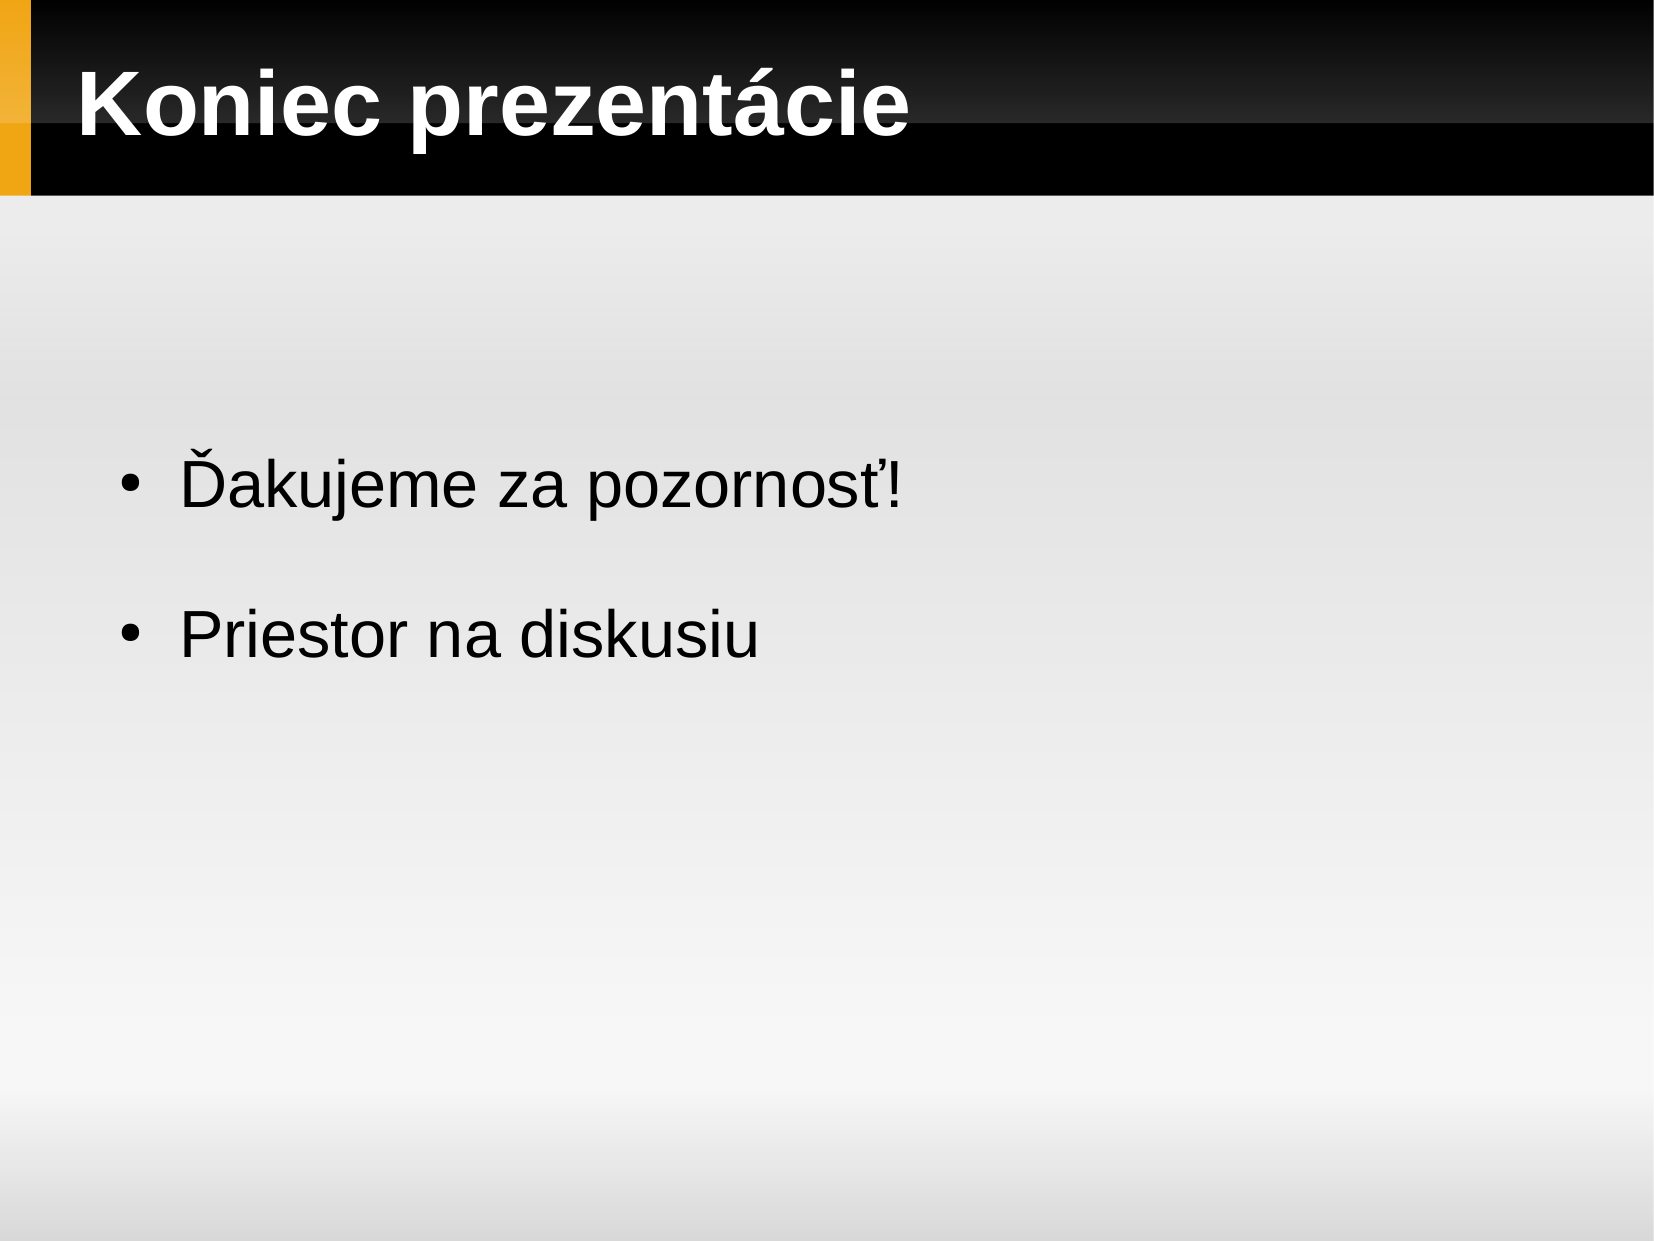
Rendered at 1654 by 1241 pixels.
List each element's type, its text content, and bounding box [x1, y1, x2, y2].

picture [0, 0, 1654, 1241]
subtitle Ďakujeme za pozornosť! Priestor na diskusiu [118, 265, 1607, 853]
title Koniec prezentácie [76, 0, 1565, 208]
